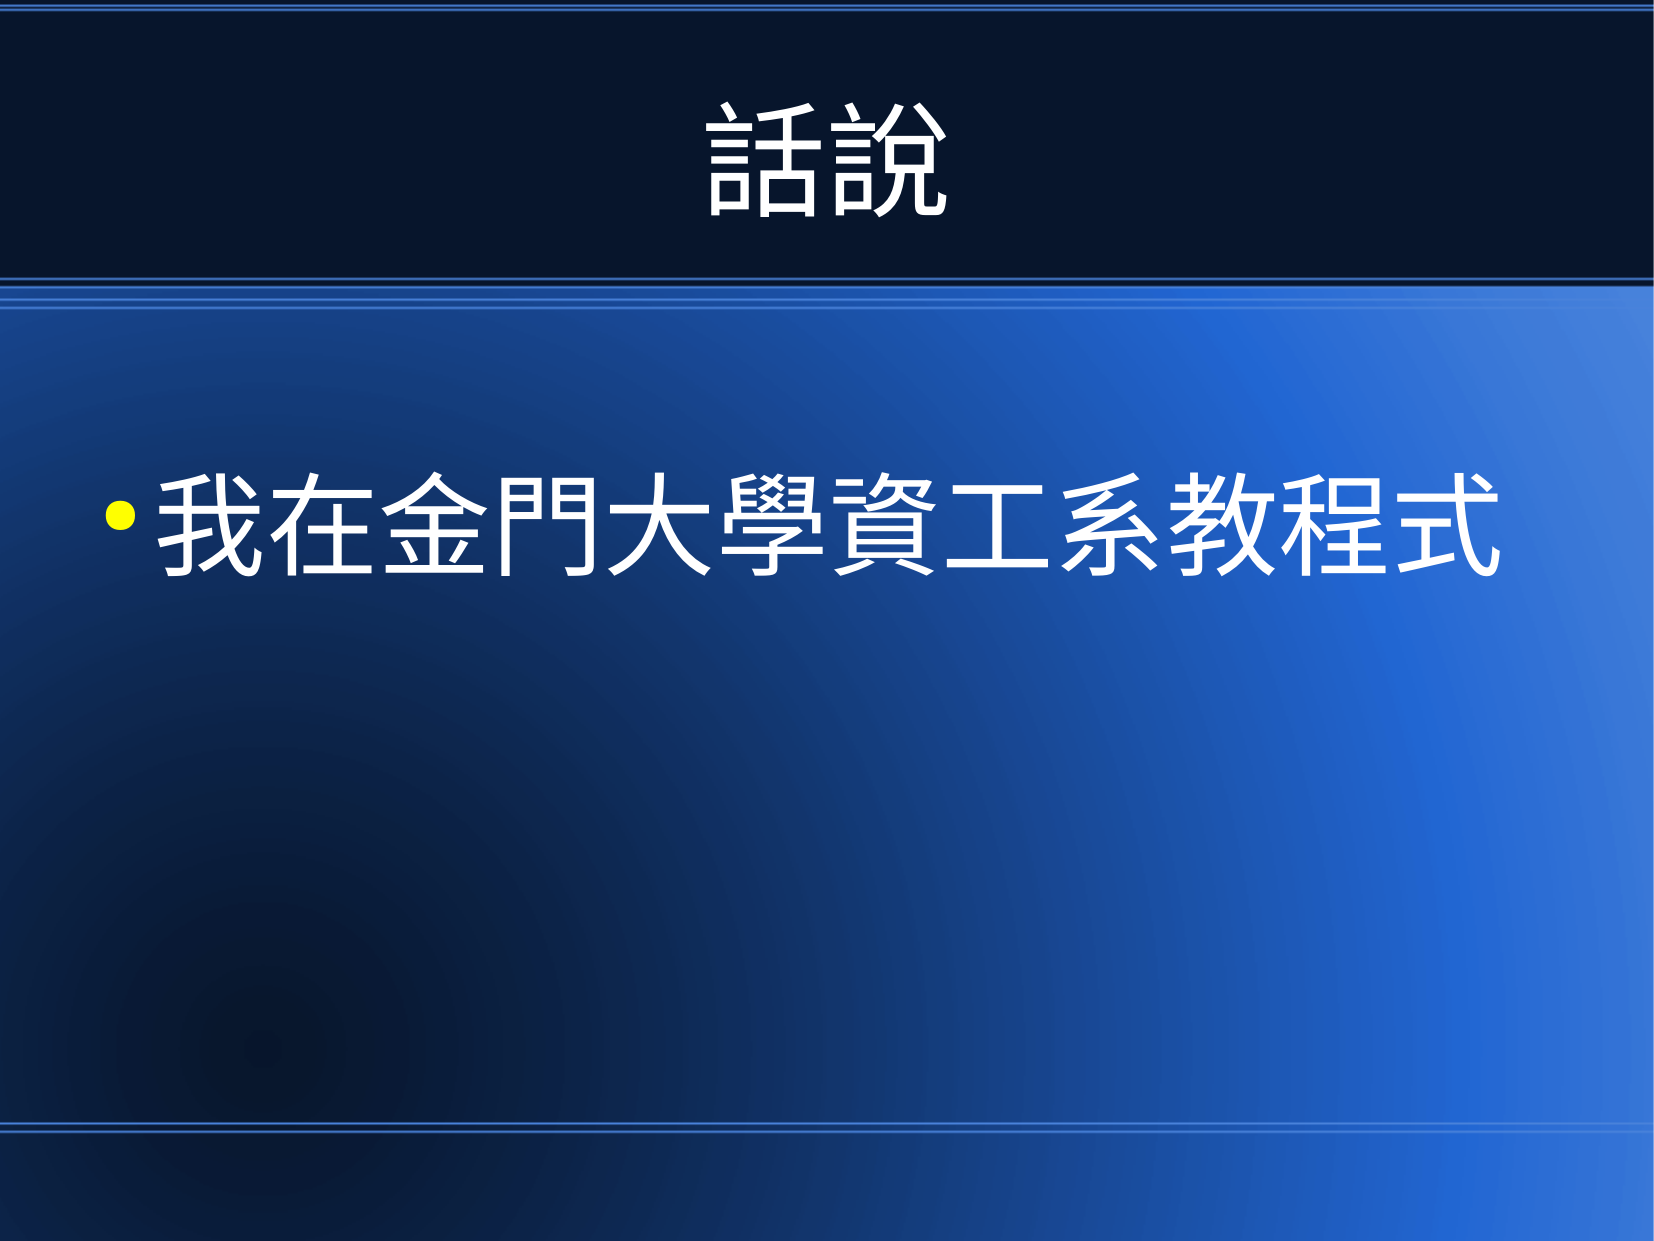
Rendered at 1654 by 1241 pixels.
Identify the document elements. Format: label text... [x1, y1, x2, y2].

list 我在金門大學資工系教程式 [82, 355, 1571, 1241]
picture [0, 0, 1654, 1241]
title 話說 [82, 49, 1571, 257]
